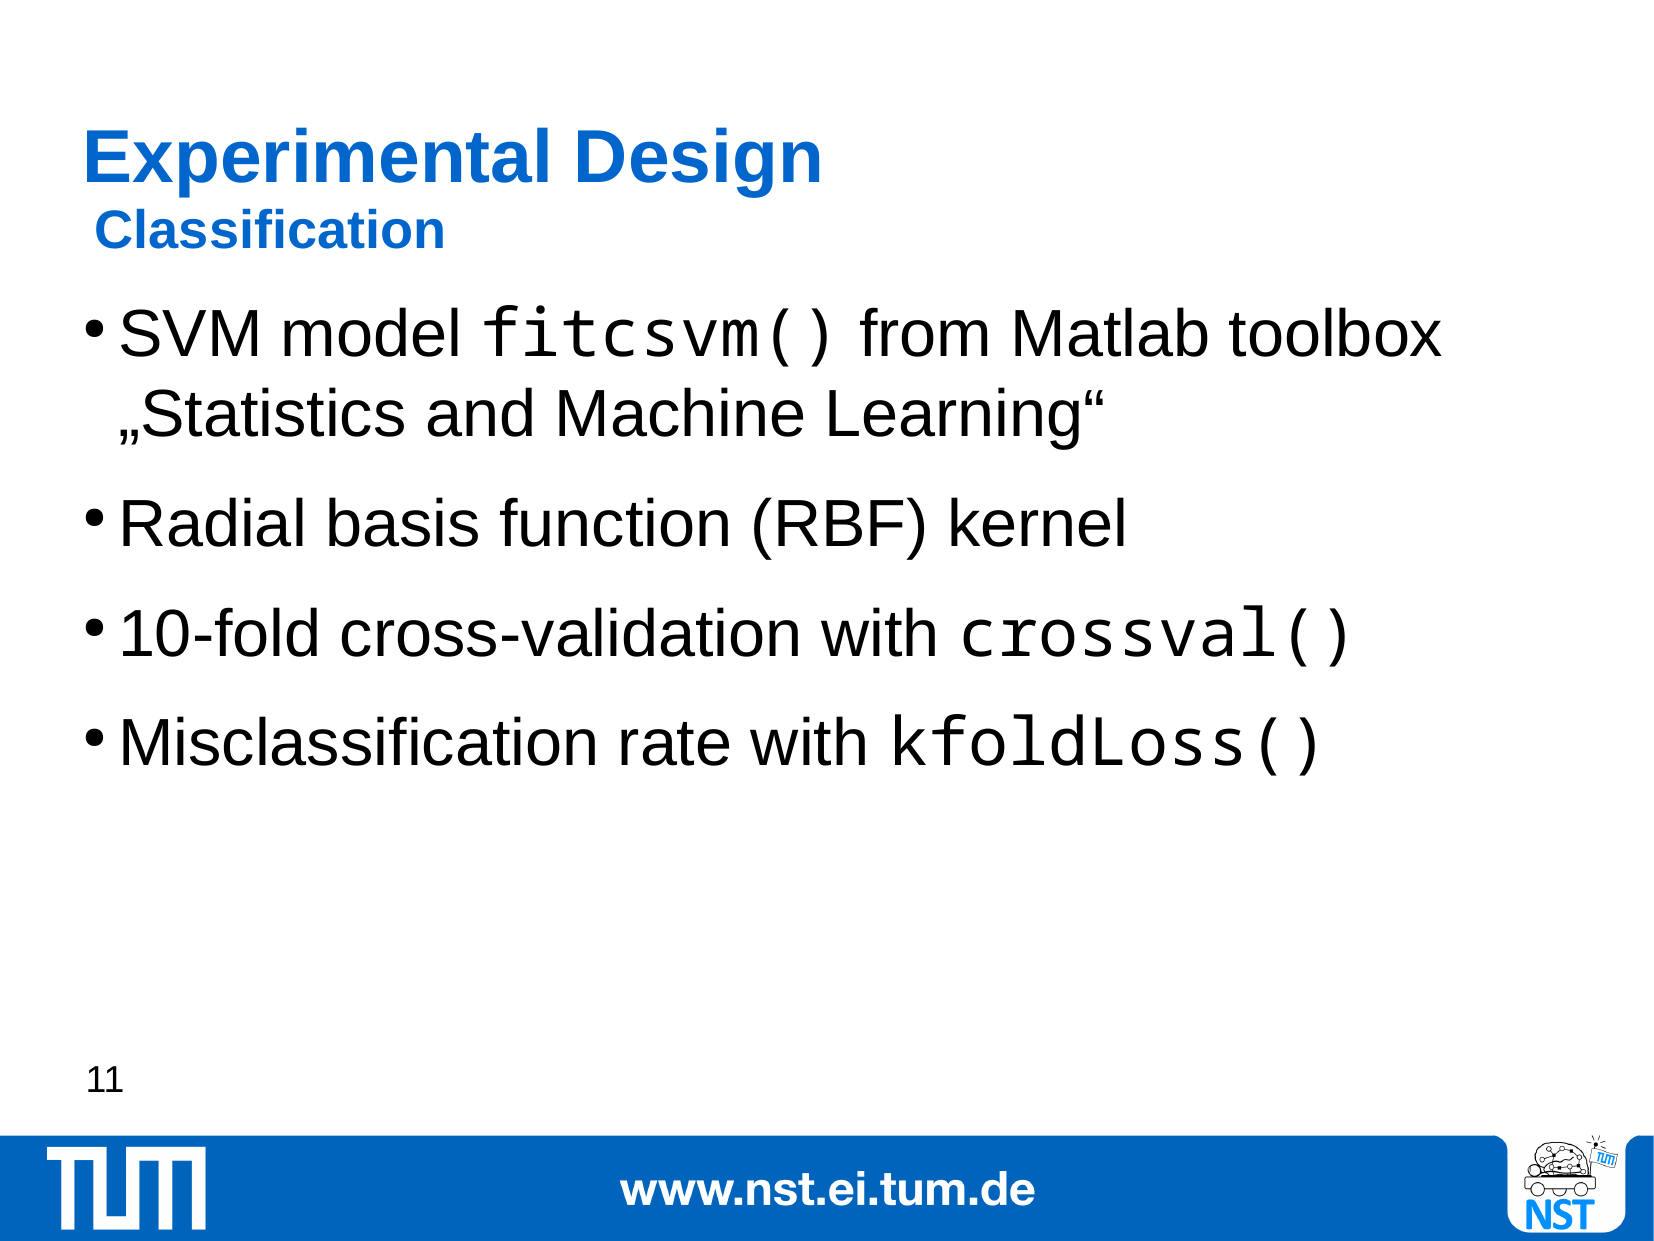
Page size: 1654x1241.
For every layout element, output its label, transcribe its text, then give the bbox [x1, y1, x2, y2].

list SVM model fitcsvm() from Matlab toolbox „Statistics and Machine Learning“ Radial basis function (RBF) kernel 10-fold cross-validation with crossval() Misclassification rate with kfoldLoss() [82, 290, 1501, 1010]
title Experimental Design [82, 49, 1571, 257]
picture [0, 1134, 1654, 1241]
title Classification [94, 194, 1583, 260]
